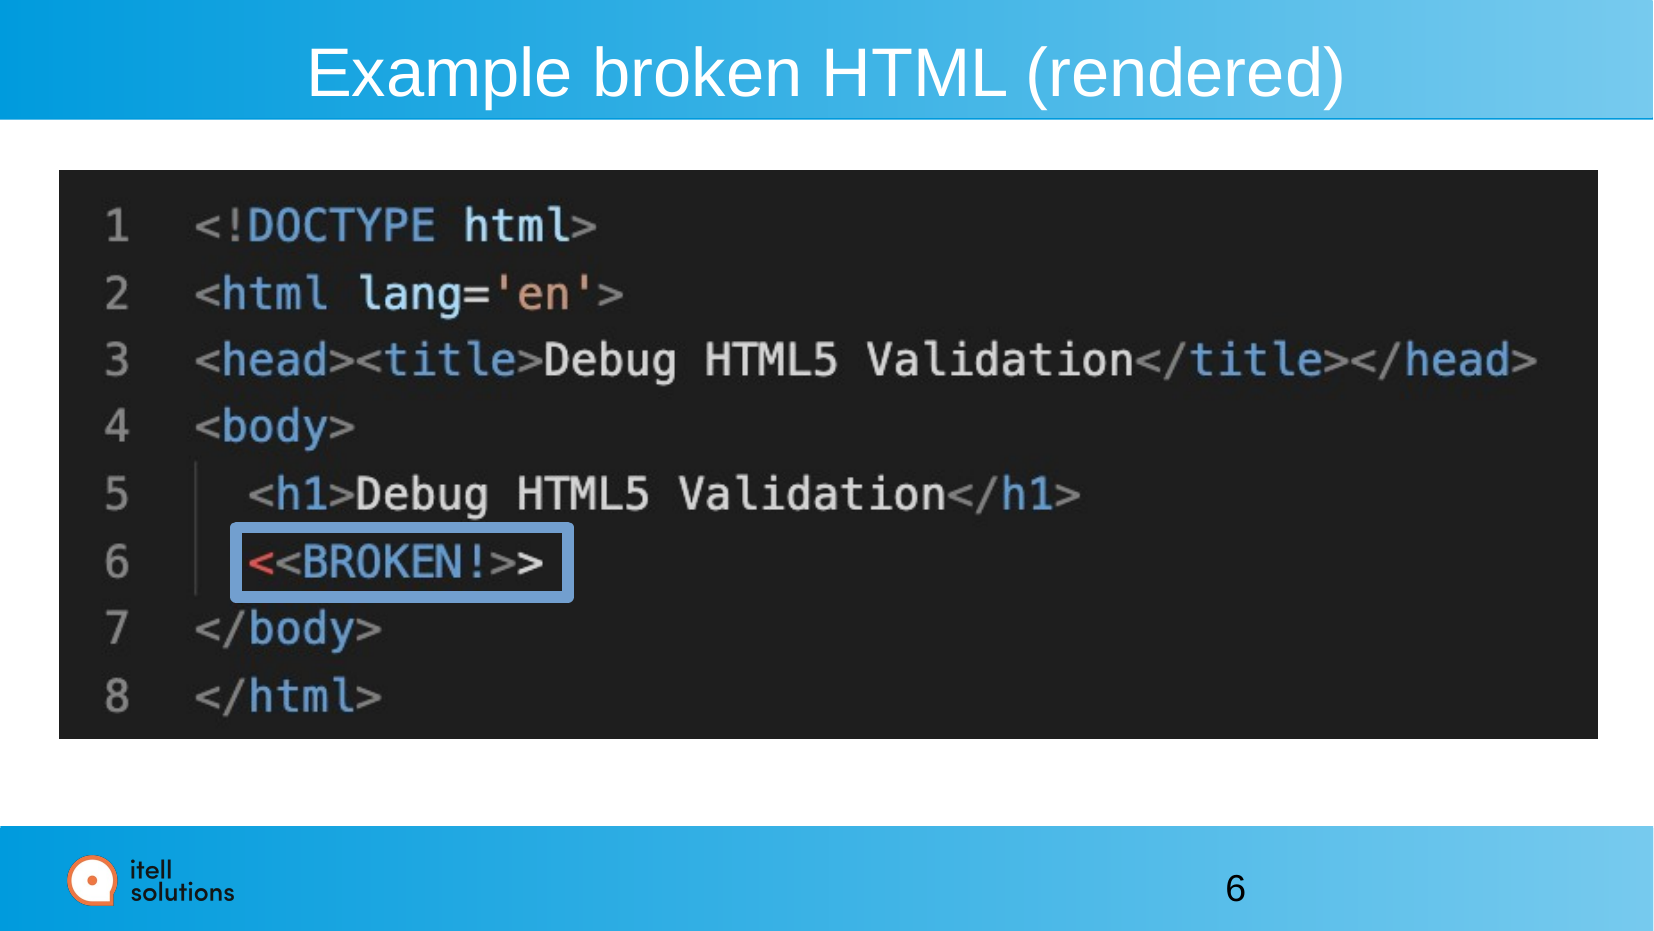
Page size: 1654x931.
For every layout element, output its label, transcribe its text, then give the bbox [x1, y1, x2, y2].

picture [68, 856, 117, 905]
slide_number <number> [1210, 856, 1595, 916]
picture [59, 170, 1598, 739]
title Example broken HTML (rendered) [59, 29, 1595, 108]
picture [180, 885, 186, 899]
